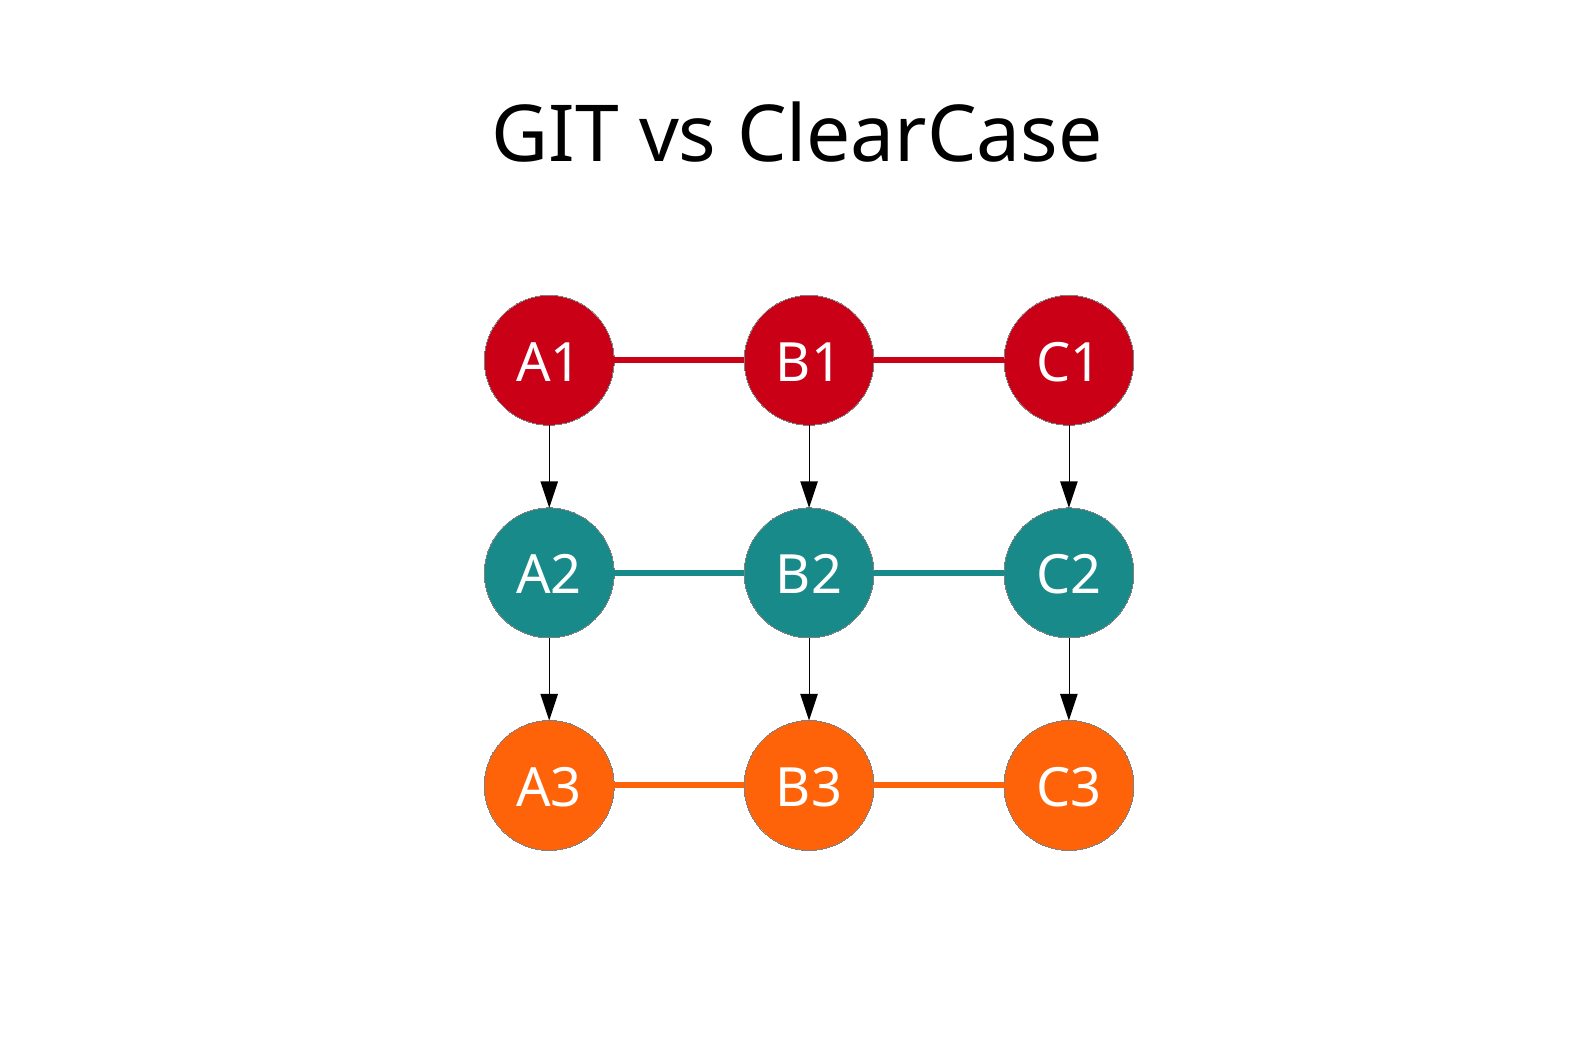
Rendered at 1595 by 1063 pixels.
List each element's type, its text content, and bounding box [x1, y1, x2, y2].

text_box A2 [484, 507, 615, 638]
title GIT vs ClearCase [79, 42, 1515, 220]
text_box B3 [744, 720, 874, 851]
text_box C1 [1004, 295, 1134, 426]
text_box B1 [744, 295, 874, 426]
text_box C2 [1004, 507, 1134, 638]
text_box A1 [484, 295, 615, 426]
text_box B2 [744, 507, 874, 638]
text_box A3 [484, 720, 615, 851]
text_box C3 [1004, 720, 1134, 851]
